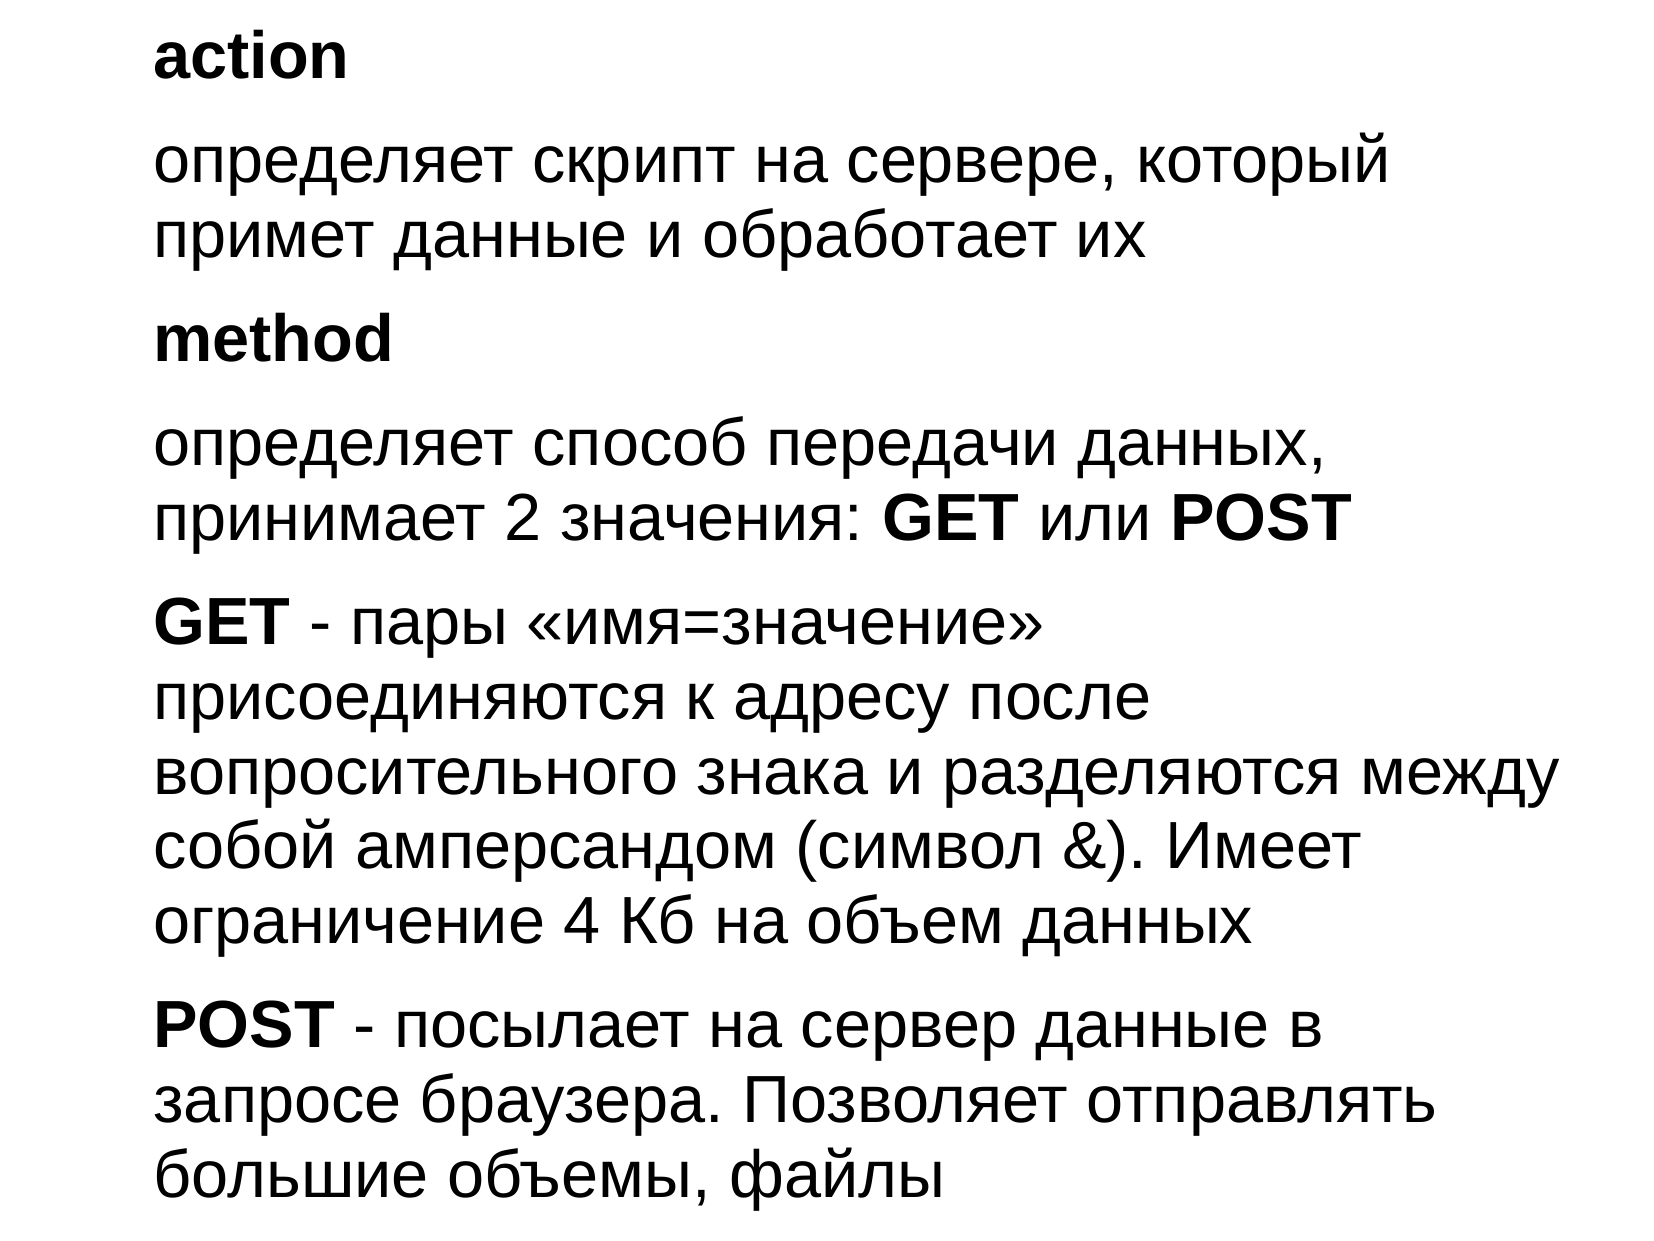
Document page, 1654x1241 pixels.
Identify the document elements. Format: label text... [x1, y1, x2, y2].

list action определяет скрипт на сервере, который примет данные и обработает их method определяет способ передачи данных, принимает 2 значения: GET или POST GET - пары «имя=значение» присоединяются к адресу после вопросительного знака и разделяются между собой амперсандом (символ &). Имеет ограничение 4 Кб на объем данных POST - посылает на сервер данные в запросе браузера. Позволяет отправлять большие объемы, файлы [82, 17, 1571, 1212]
